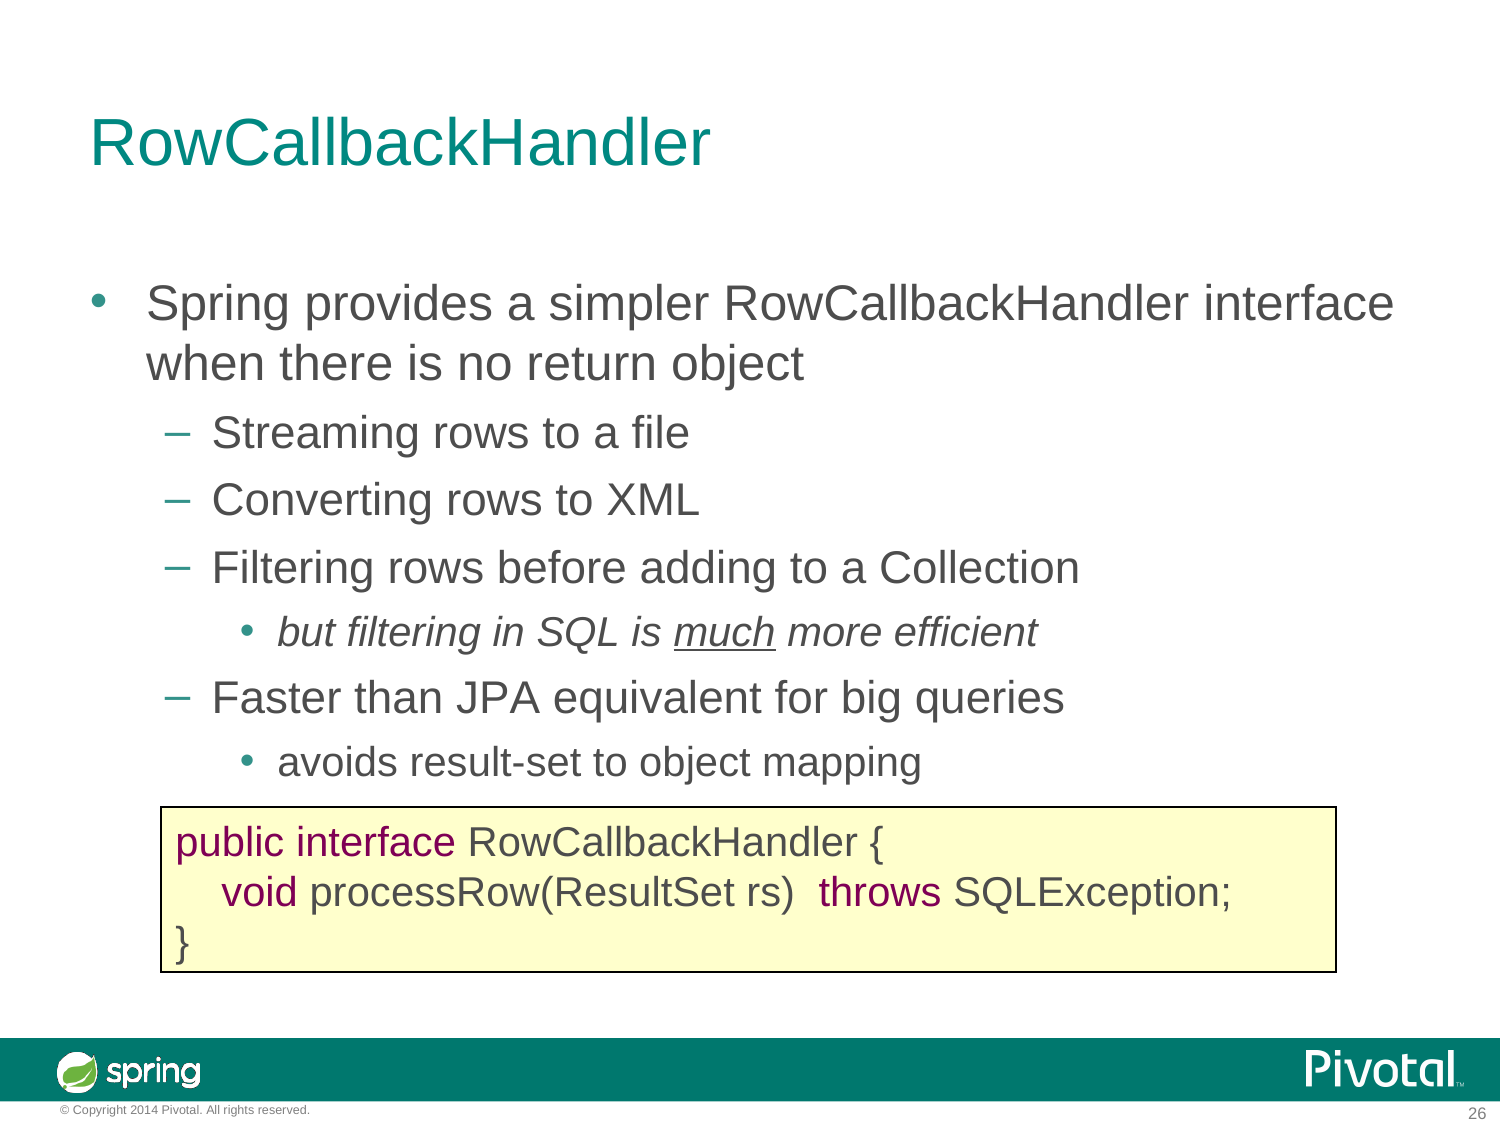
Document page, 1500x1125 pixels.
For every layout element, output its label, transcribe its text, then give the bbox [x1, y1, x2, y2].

text_box public interface RowCallbackHandler { void processRow(ResultSet rs) throws SQLException; } [160, 806, 1336, 973]
picture [32, 1041, 210, 1103]
title RowCallbackHandler [75, 45, 1426, 233]
list Spring provides a simpler RowCallbackHandler interface when there is no return object Streaming rows to a file Converting rows to XML Filtering rows before adding to a Collection but filtering in SQL is much more efficient Faster than JPA equivalent for big queries avoids result-set to object mapping [75, 262, 1426, 1005]
picture [1306, 1050, 1464, 1087]
